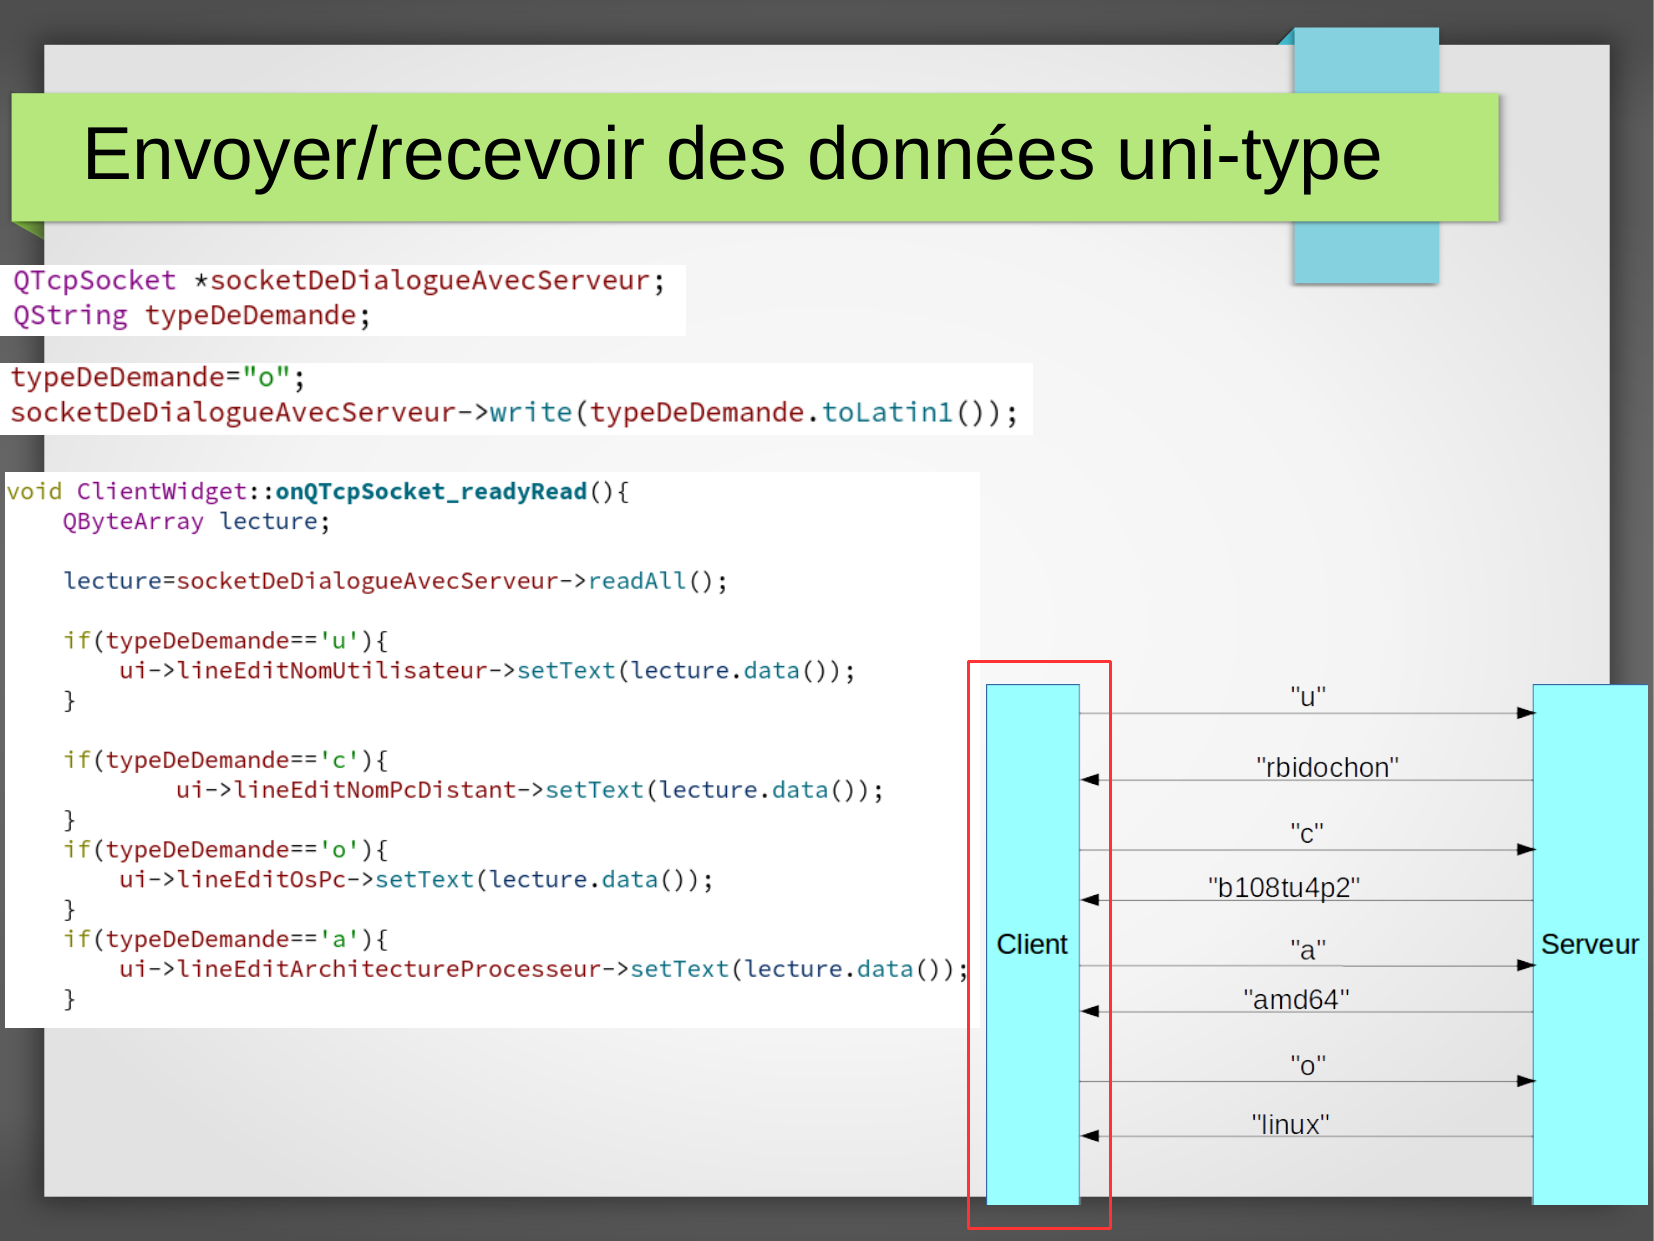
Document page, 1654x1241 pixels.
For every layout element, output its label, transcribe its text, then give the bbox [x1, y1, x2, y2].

title Envoyer/recevoir des données uni-type [82, 69, 1453, 238]
picture [0, 0, 1654, 1241]
